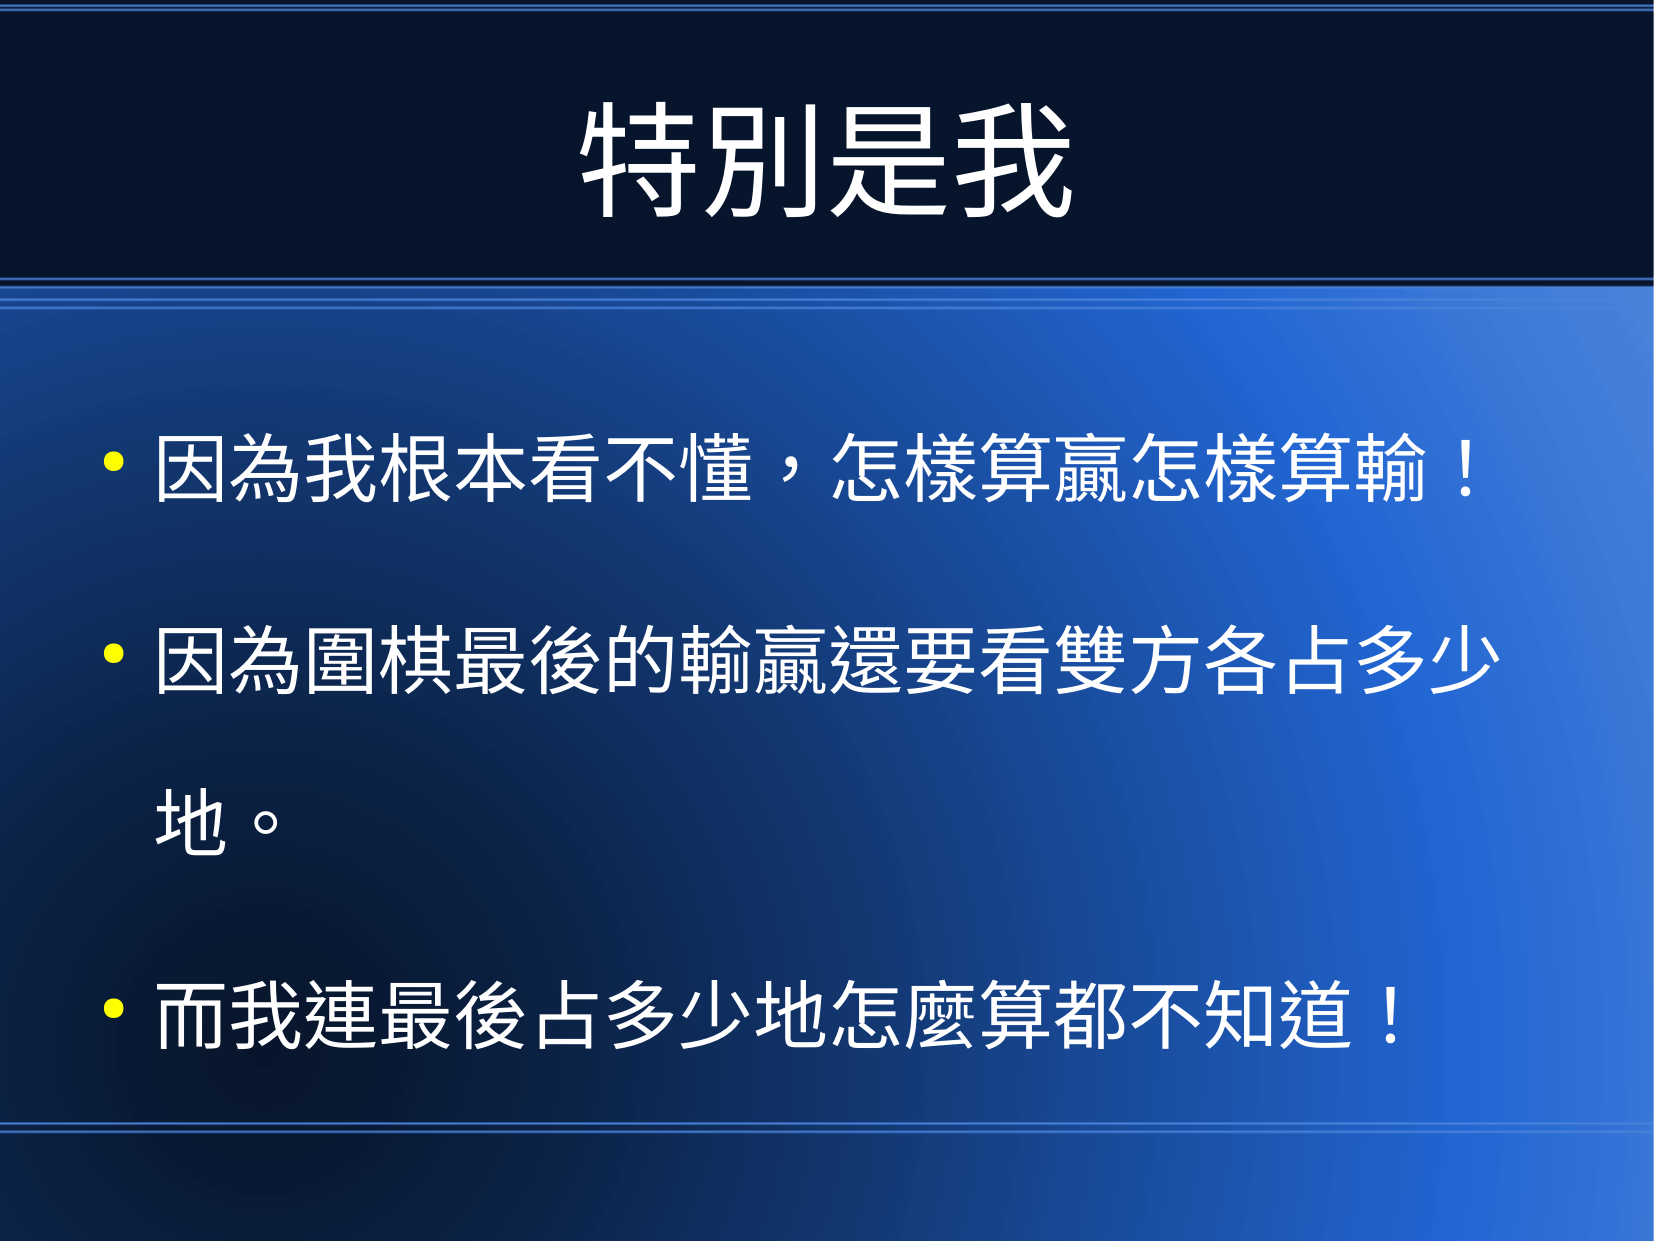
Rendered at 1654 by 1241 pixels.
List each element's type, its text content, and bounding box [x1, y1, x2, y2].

picture [0, 0, 1654, 1241]
list 因為我根本看不懂，怎樣算贏怎樣算輸！ 因為圍棋最後的輸贏還要看雙方各占多少地。 而我連最後占多少地怎麼算都不知道！ [82, 355, 1571, 1241]
title 特別是我 [82, 49, 1571, 257]
